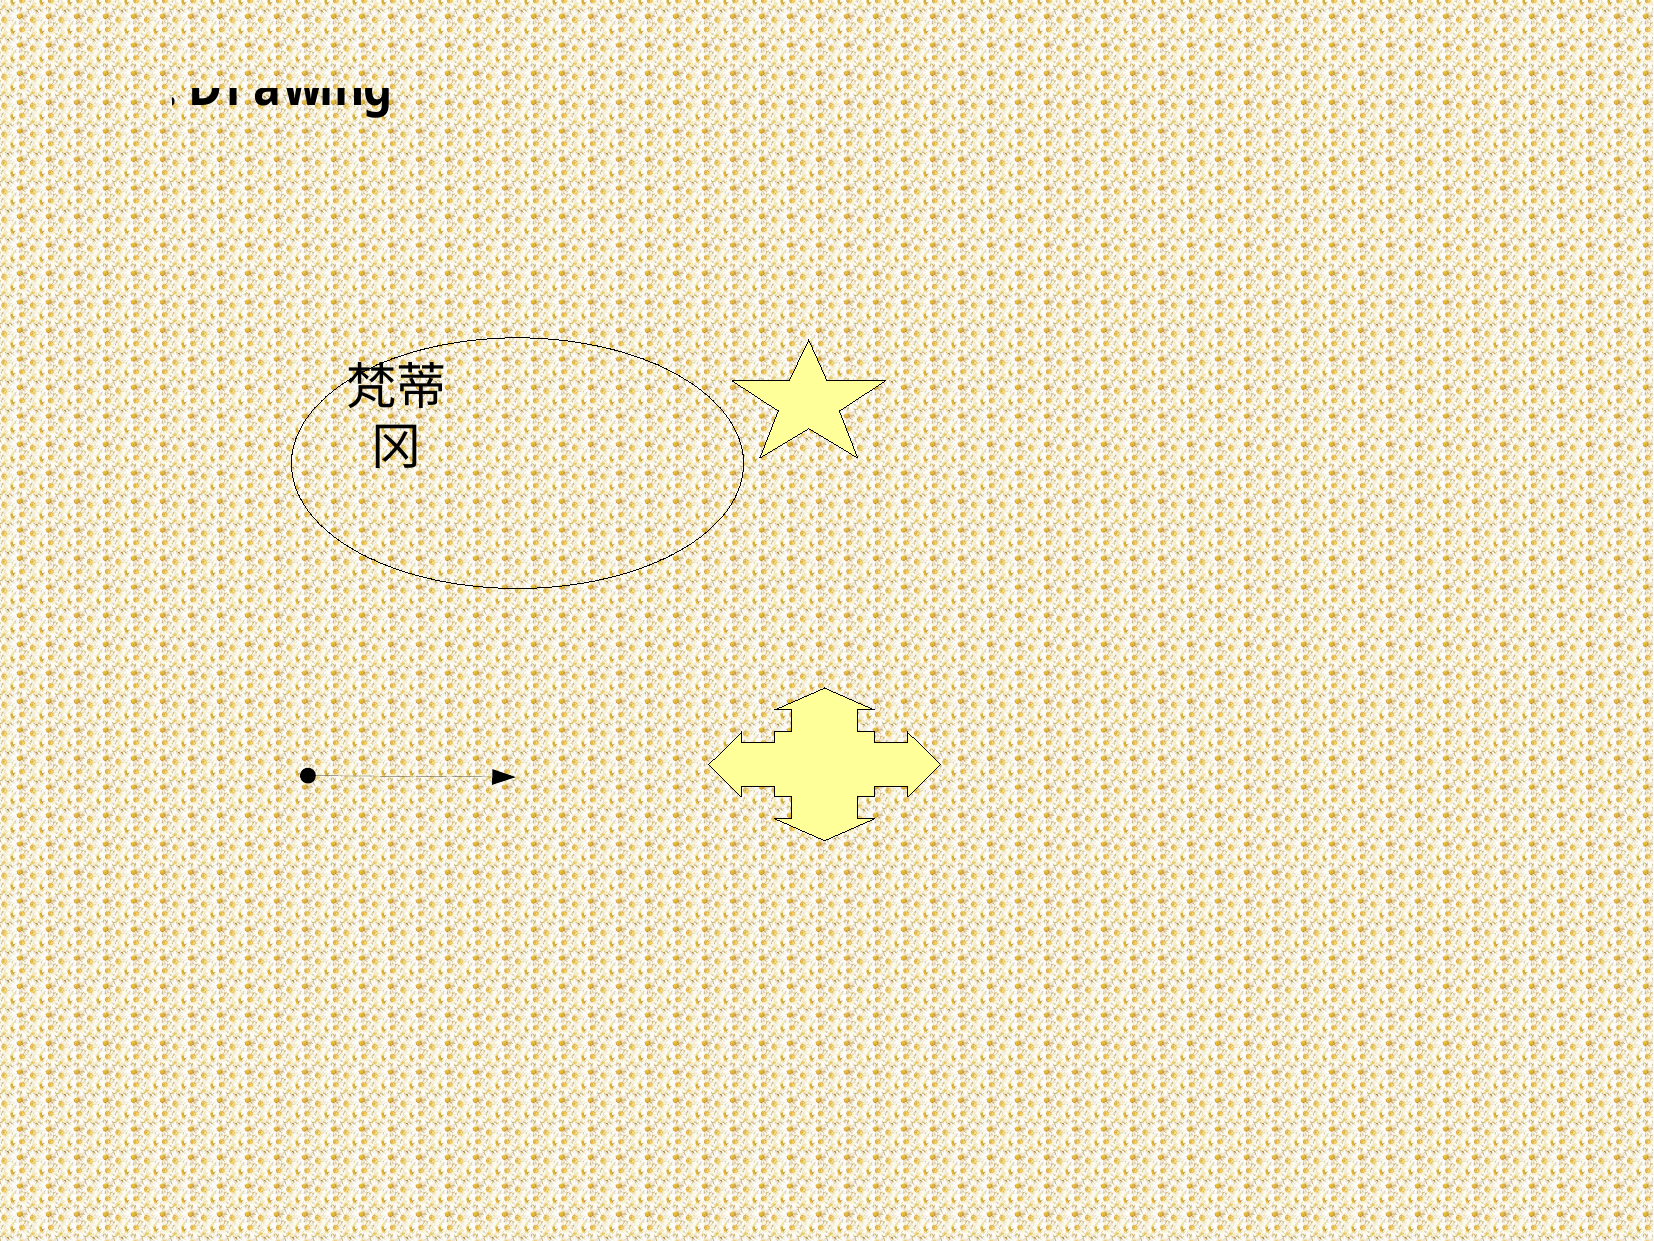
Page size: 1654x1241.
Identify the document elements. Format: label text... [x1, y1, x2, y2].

picture [0, 0, 1654, 1241]
chart [172, 88, 1178, 265]
text_box [732, 339, 886, 458]
text_box 梵蒂冈 [291, 337, 744, 589]
text_box [708, 687, 941, 841]
